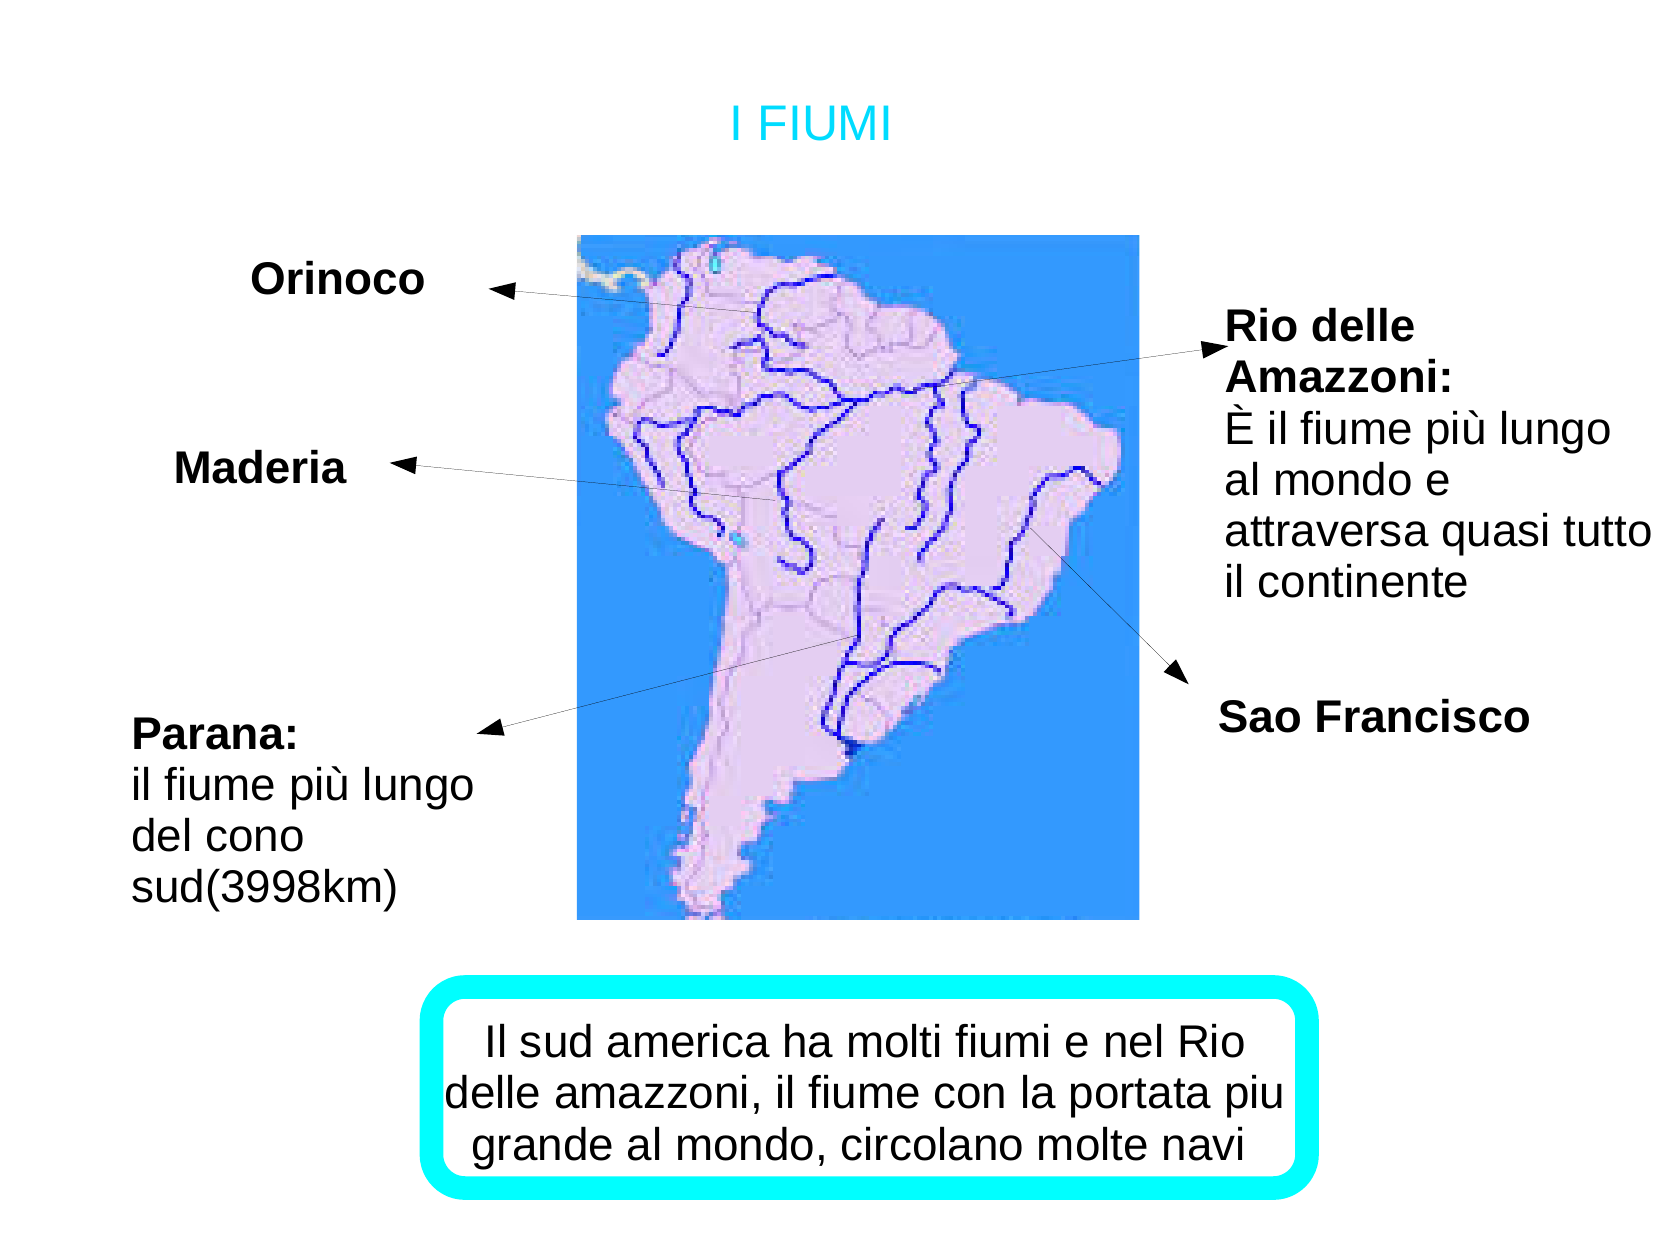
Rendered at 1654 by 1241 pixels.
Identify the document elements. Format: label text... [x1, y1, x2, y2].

text_box Il sud america ha molti fiumi e nel Rio delle amazzoni, il fiume con la portata piu grande al mondo, circolano molte navi [444, 1008, 1295, 1176]
text_box Maderia [158, 435, 412, 503]
title I FIUMI [67, 19, 1556, 227]
text_box Sao Francisco [1203, 684, 1604, 756]
text_box Parana: il fiume più lungo del cono sud(3998km) [116, 700, 519, 1023]
text_box Orinoco [235, 245, 485, 313]
text_box Rio delle Amazzoni: È il fiume più lungo al mondo e attraversa quasi tutto il continente [1209, 292, 1654, 635]
picture [576, 235, 1140, 920]
